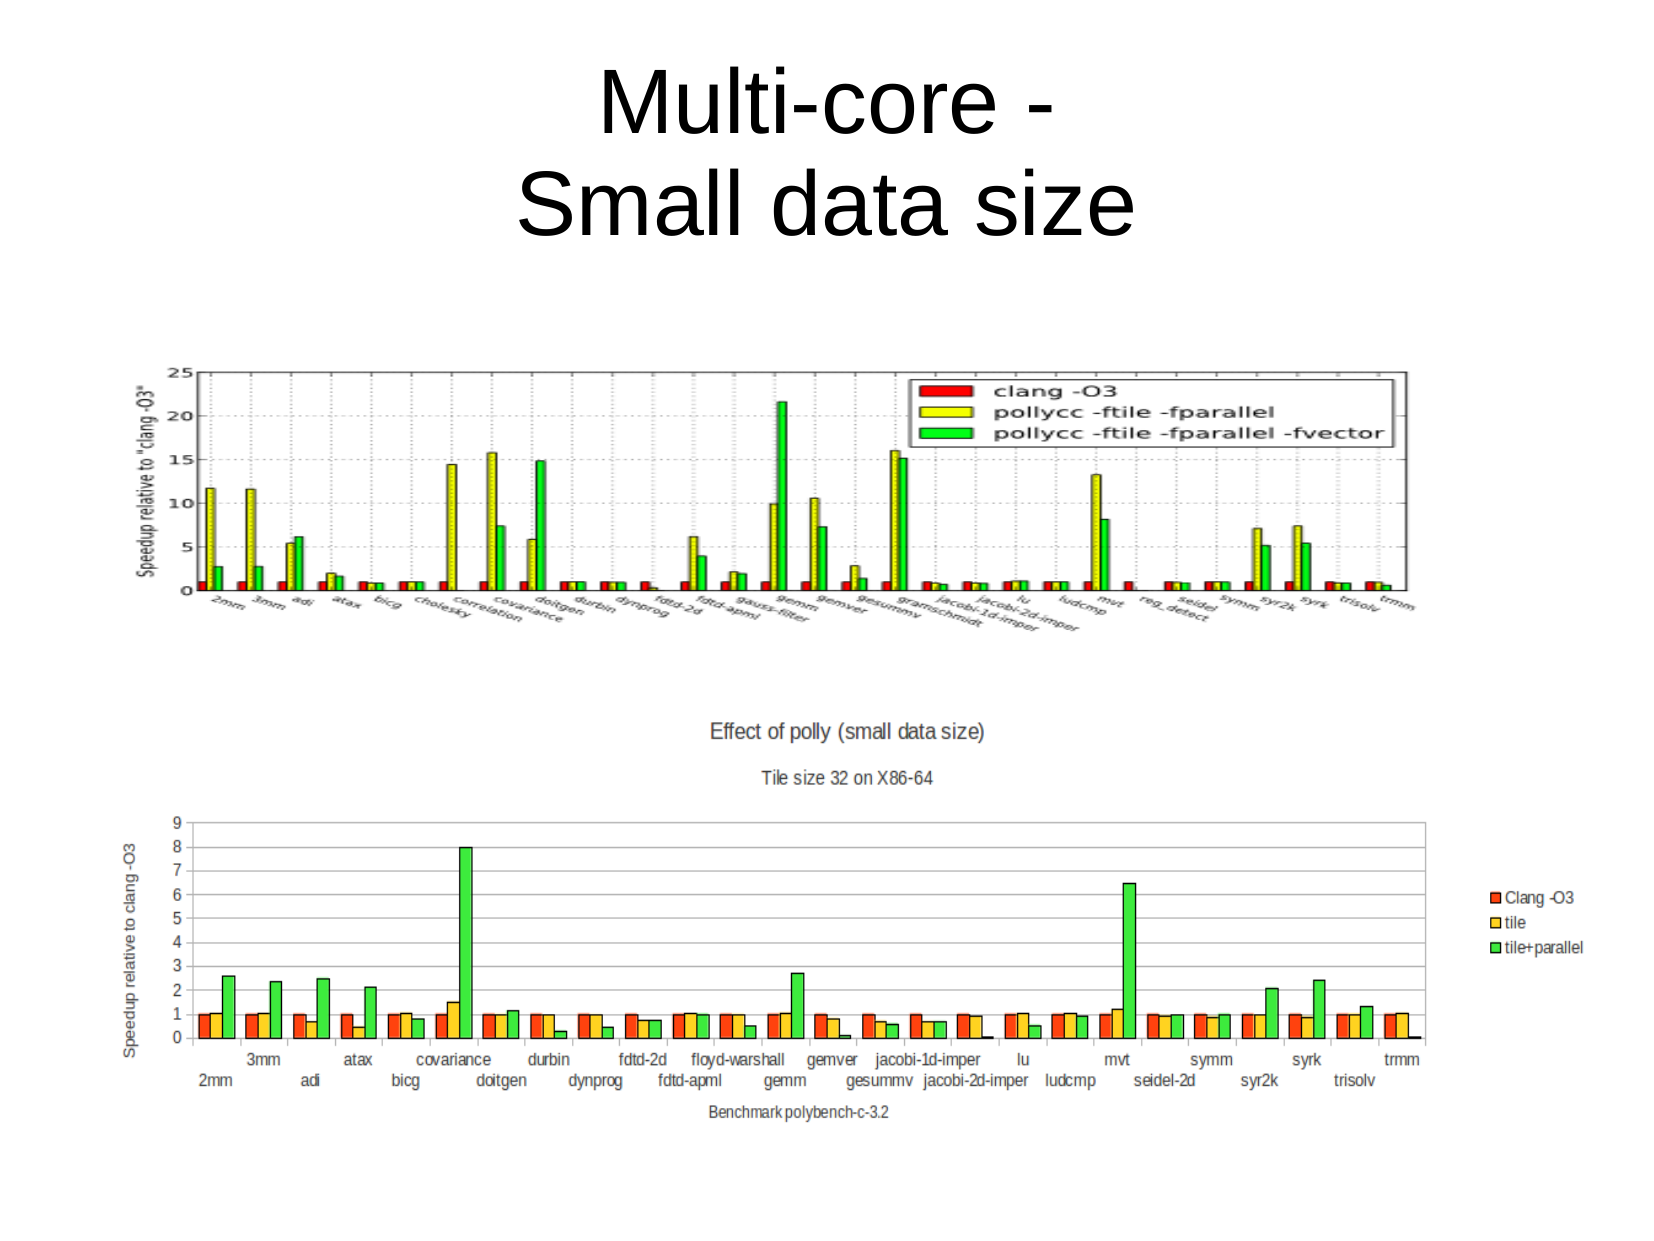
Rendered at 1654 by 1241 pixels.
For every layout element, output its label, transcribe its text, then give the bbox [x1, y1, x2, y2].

picture [120, 706, 1591, 1126]
title Multi-core - Small data size [82, 49, 1571, 257]
picture [3, 343, 1564, 635]
